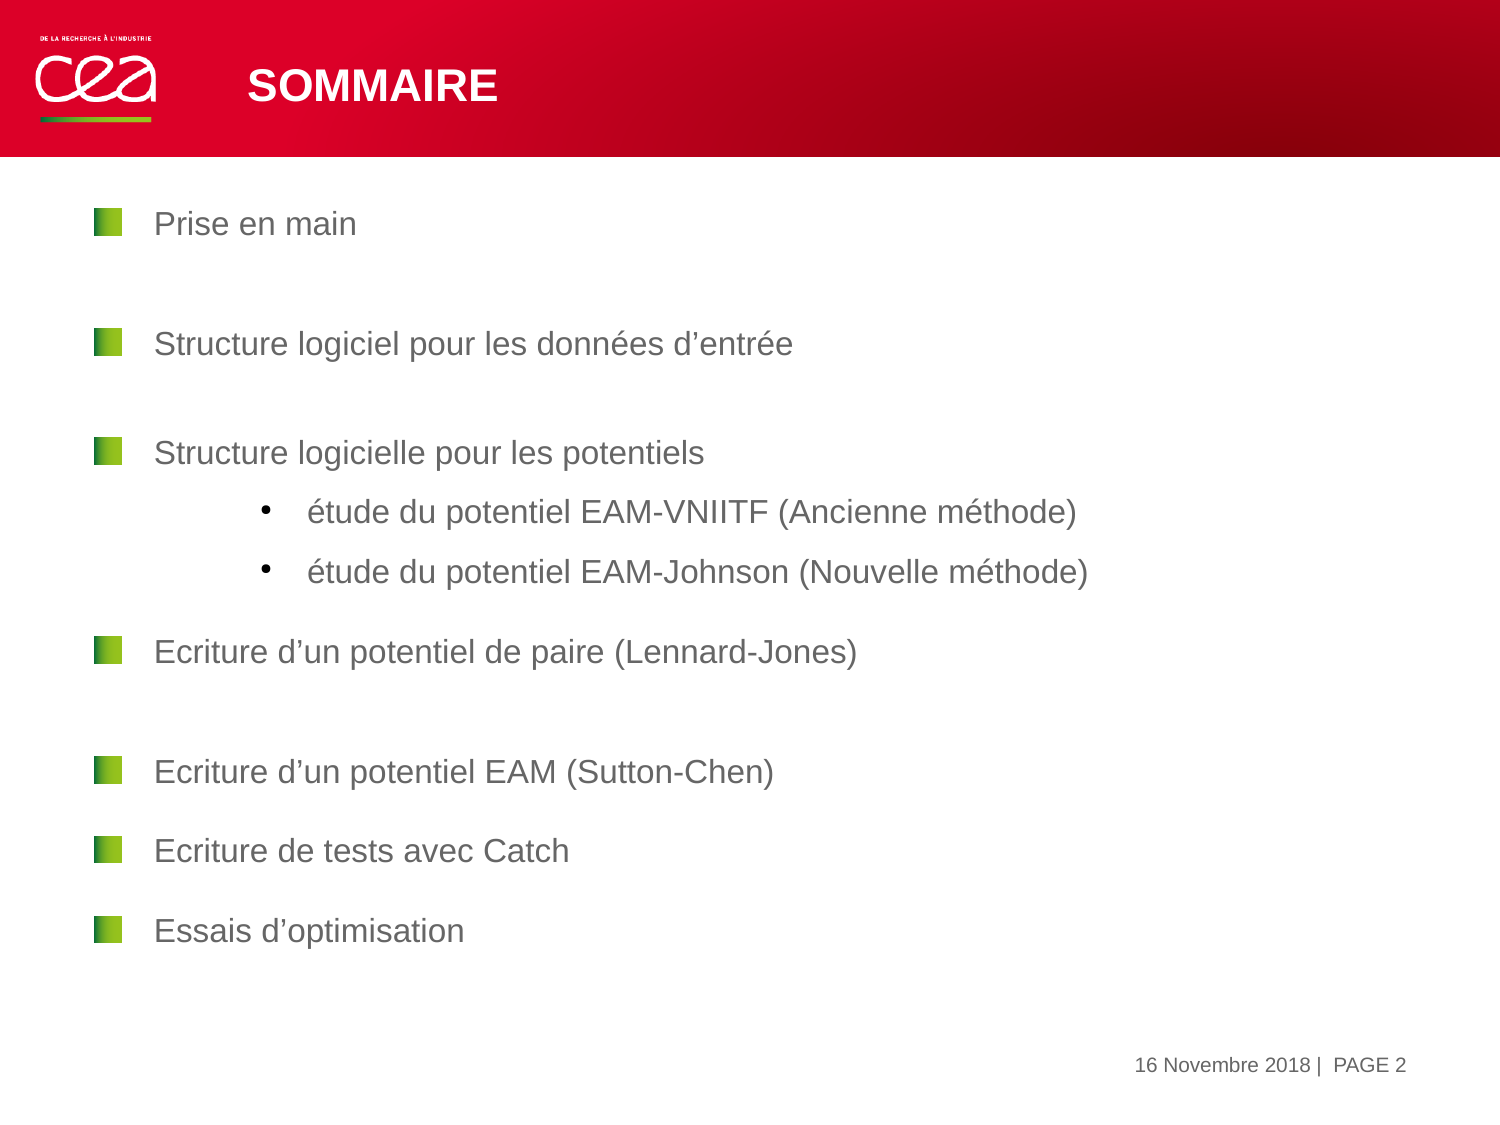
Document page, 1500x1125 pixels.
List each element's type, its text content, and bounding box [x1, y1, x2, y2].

list Prise en main Structure logiciel pour les données d’entrée Structure logicielle pour les potentiels étude du potentiel EAM-VNIITF (Ancienne méthode) étude du potentiel EAM-Johnson (Nouvelle méthode) Ecriture d’un potentiel de paire (Lennard-Jones) Ecriture d’un potentiel EAM (Sutton-Chen) Ecriture de tests avec Catch Essais d’optimisation [94, 202, 1436, 1018]
title sommaire [247, 8, 1436, 158]
slide_number | PAGE <number> [1316, 1034, 1500, 1094]
picture [0, 0, 1500, 157]
footer 16 Novembre 2018 [336, 1034, 1311, 1095]
